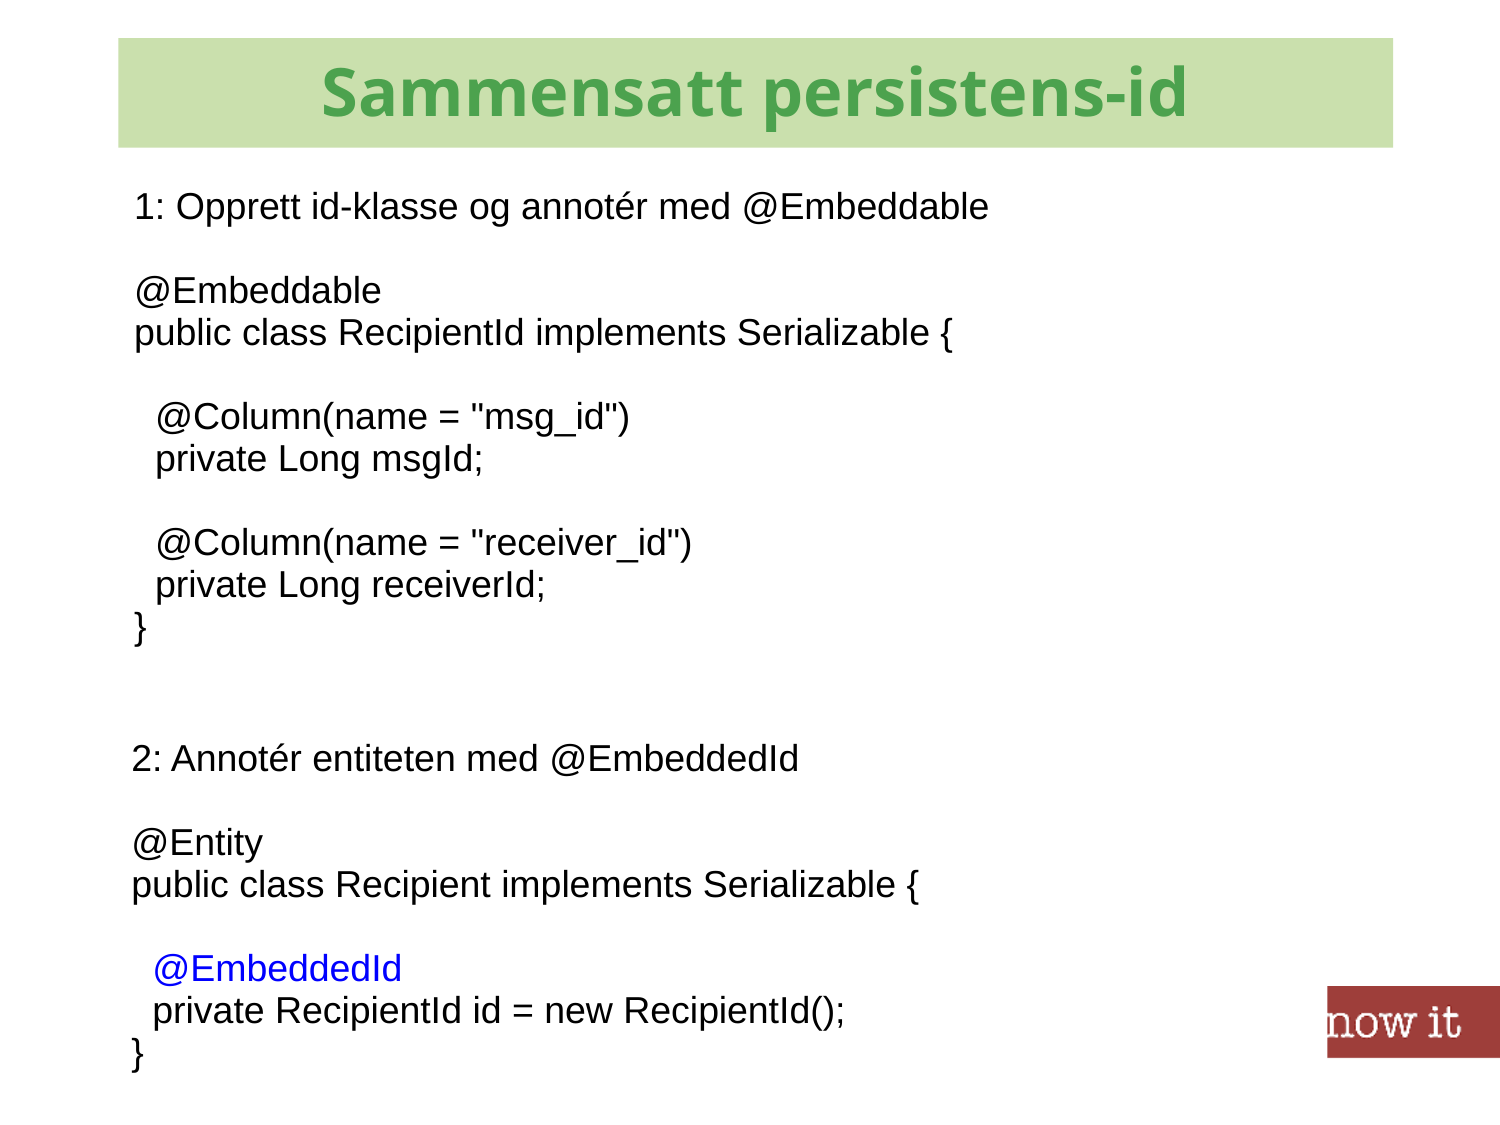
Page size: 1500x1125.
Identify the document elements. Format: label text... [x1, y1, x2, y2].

text_box 2: Annotér entiteten med @EmbeddedId @Entity public class Recipient implements Serializable { @EmbeddedId private RecipientId id = new RecipientId(); } [116, 730, 1328, 1082]
text_box 1: Opprett id-klasse og annotér med @Embeddable @Embeddable public class RecipientId implements Serializable { @Column(name = "msg_id") private Long msgId; @Column(name = "receiver_id") private Long receiverId; } [119, 178, 1331, 730]
picture [1328, 986, 1500, 1058]
text_box Sammensatt persistens-id [118, 38, 1394, 148]
